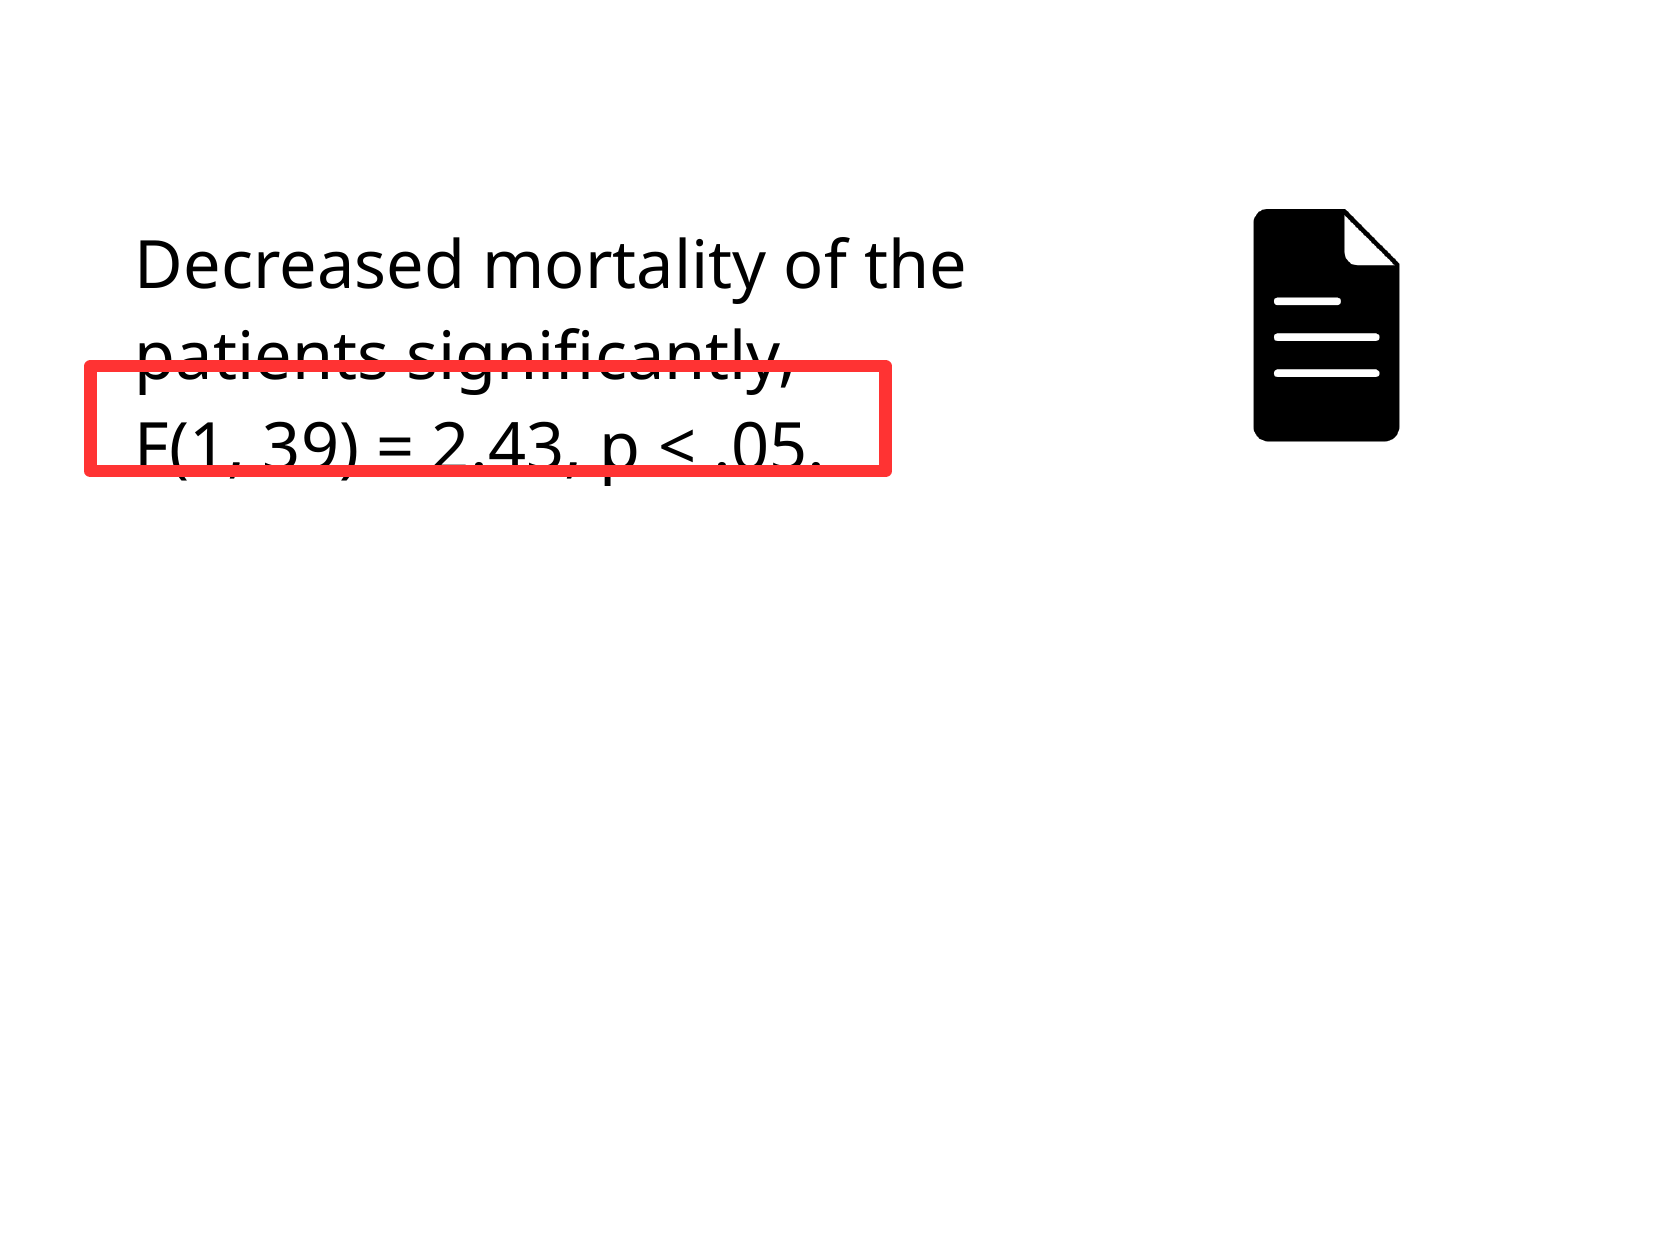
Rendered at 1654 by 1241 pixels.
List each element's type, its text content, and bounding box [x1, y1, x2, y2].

text_box Decreased mortality of the patients significantly, F(1, 39) = 2.43, p < .05. [120, 210, 1066, 467]
text_box Decreased mortality of the patients significantly, F(1, 39) = 2.43, p < .05. [120, 372, 879, 465]
picture [1230, 196, 1411, 451]
